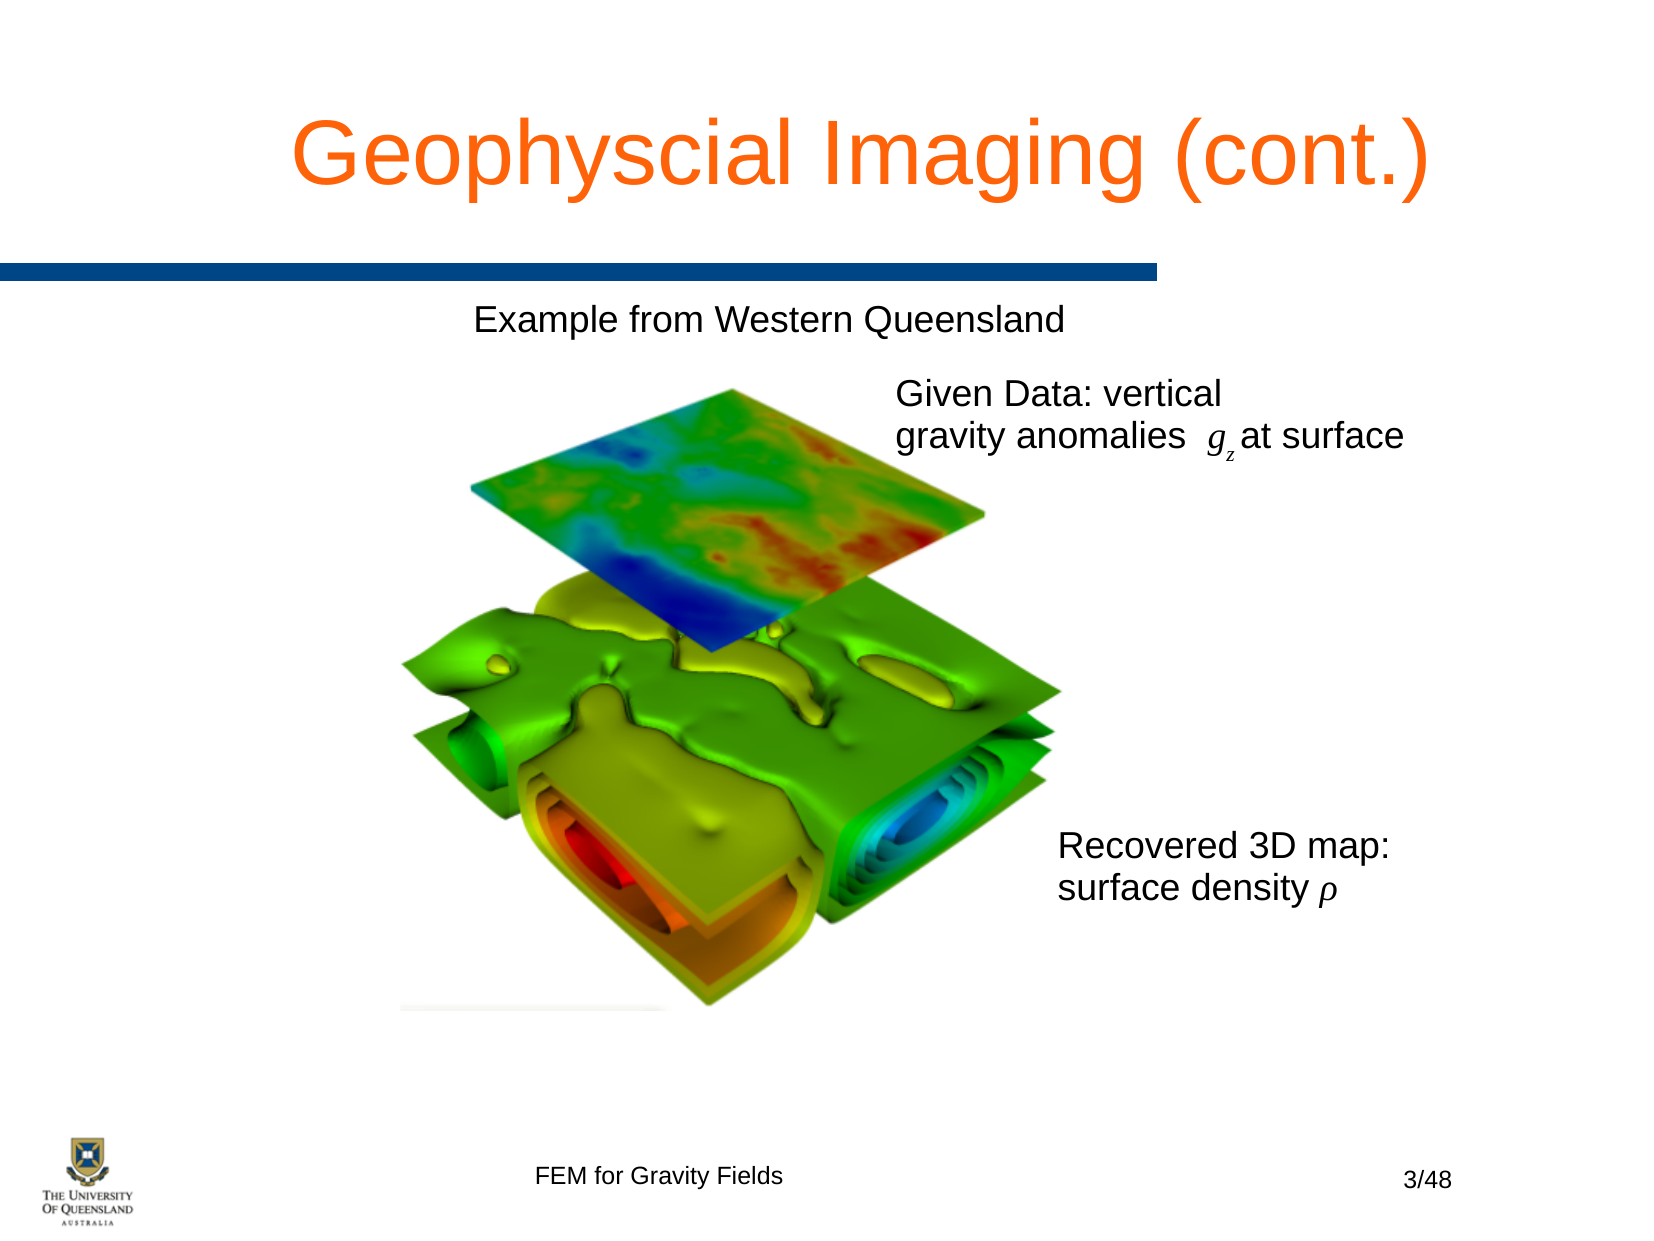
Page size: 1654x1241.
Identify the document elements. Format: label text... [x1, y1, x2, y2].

text_box Example from Western Queensland [458, 291, 1081, 348]
picture [35, 1133, 142, 1235]
text_box Recovered 3D map: surface density ρ [1042, 817, 1416, 917]
text_box Given Data: vertical gravity anomalies gz at surface [880, 365, 1441, 473]
title Geophyscial Imaging (cont.) [82, 49, 1571, 257]
picture [270, 381, 1192, 1011]
